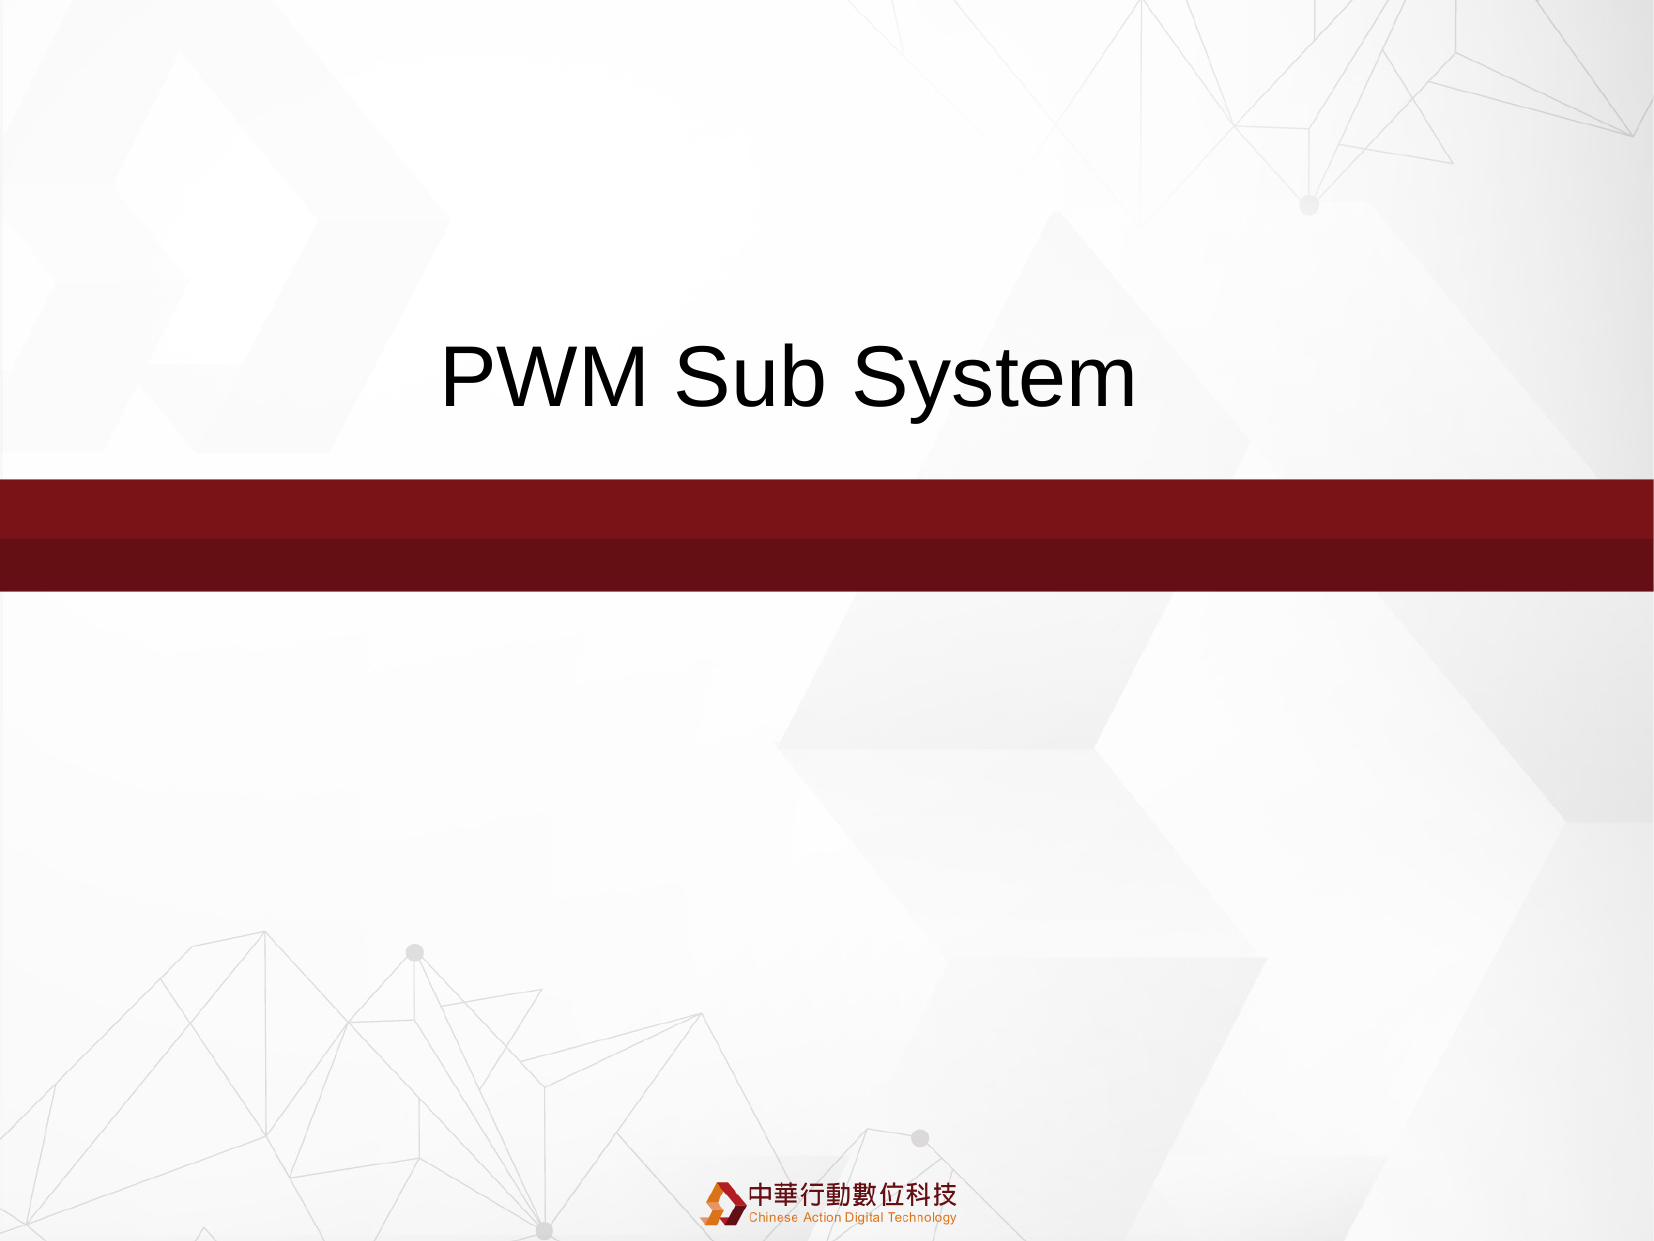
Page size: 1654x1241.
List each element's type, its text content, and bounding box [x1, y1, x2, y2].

title PWM Sub System [45, 272, 1534, 481]
picture [0, 0, 1654, 1241]
